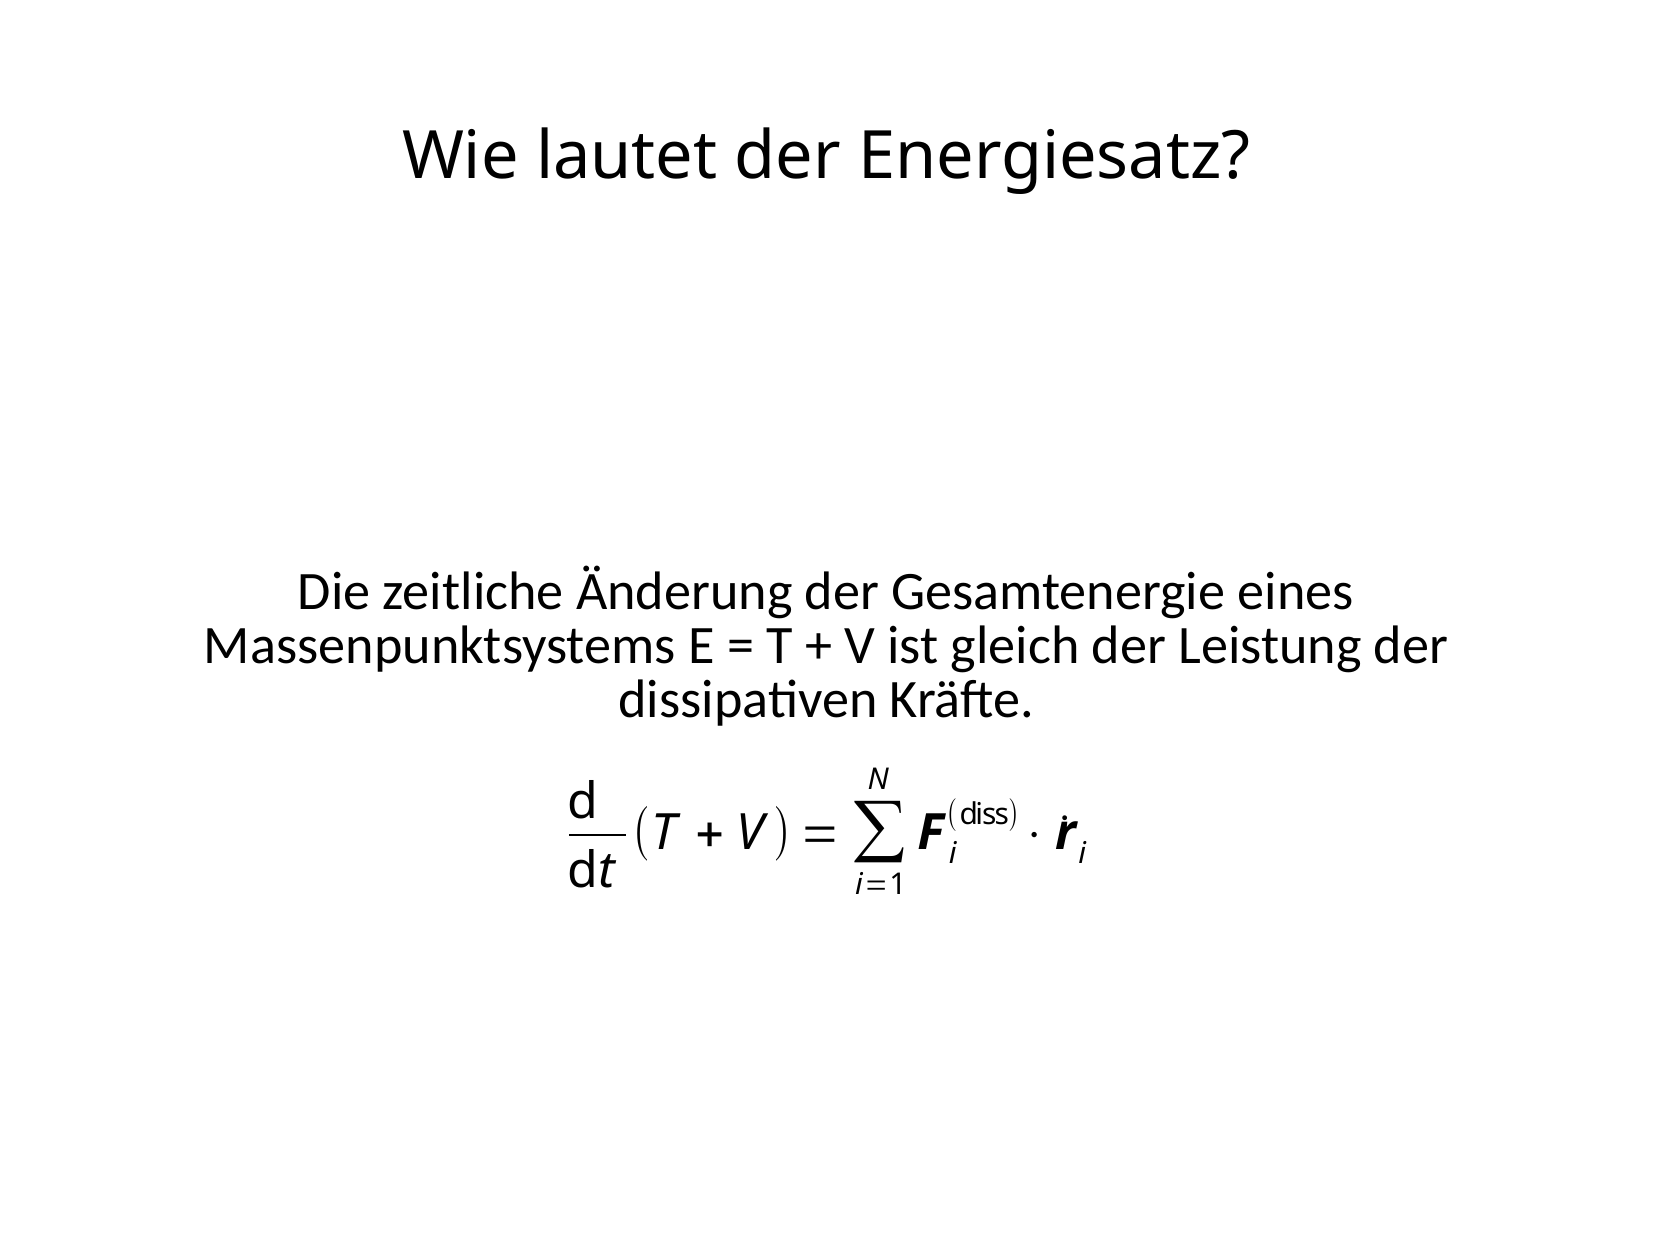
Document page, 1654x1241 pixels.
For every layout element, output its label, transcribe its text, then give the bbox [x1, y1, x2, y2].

subtitle Die zeitliche Änderung der Gesamtenergie eines Massenpunktsystems E = T + V ist gleich der Leistung der dissipativen Kräfte. [82, 290, 1571, 1010]
title Wie lautet der Energiesatz? [82, 49, 1571, 257]
chart [561, 761, 1093, 904]
